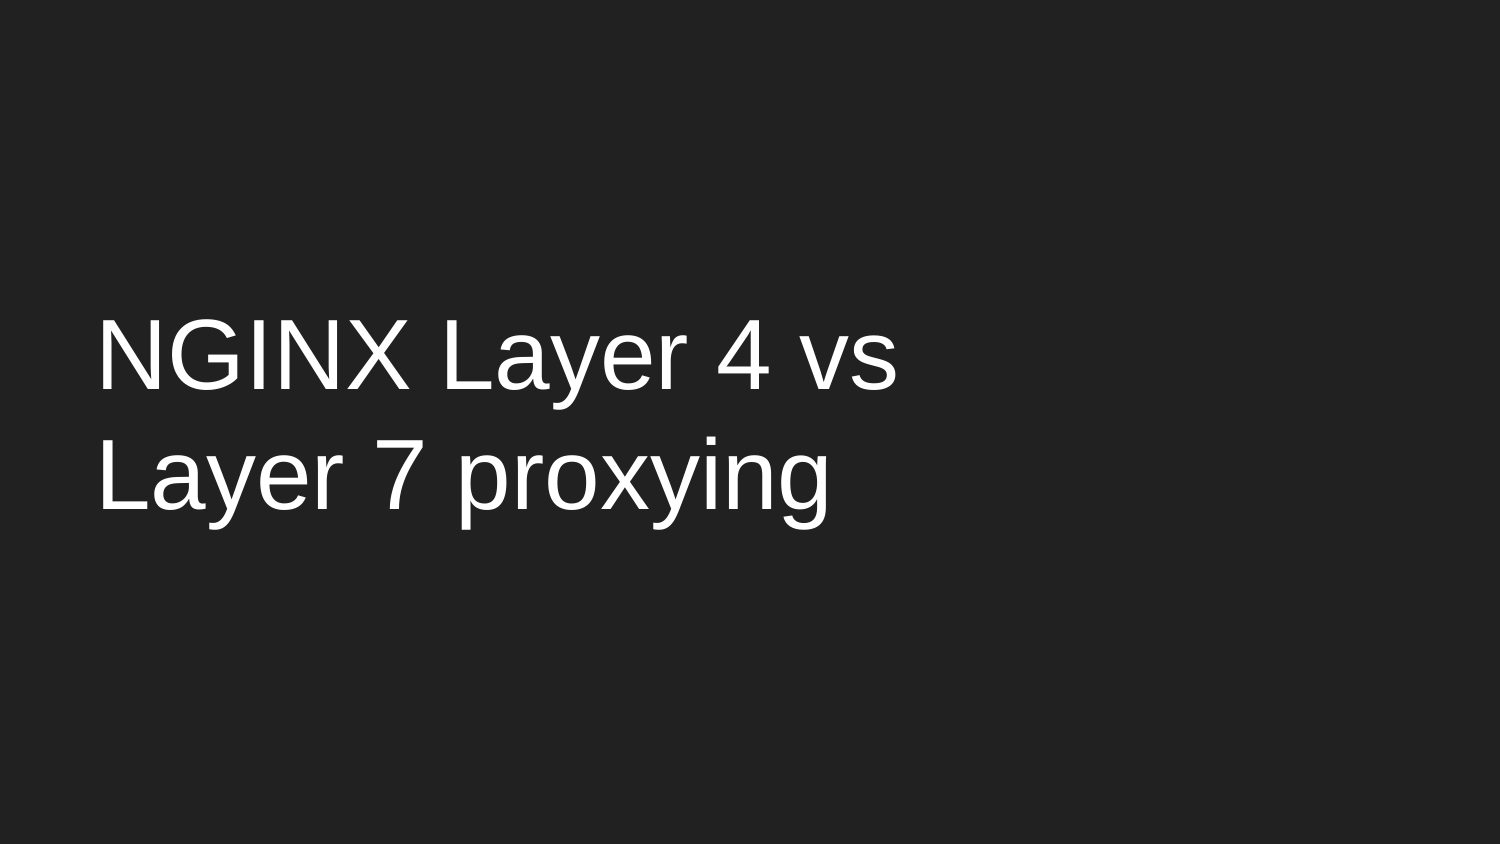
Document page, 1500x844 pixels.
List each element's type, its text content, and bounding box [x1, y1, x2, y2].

title NGINX Layer 4 vs Layer 7 proxying [80, 73, 1125, 745]
